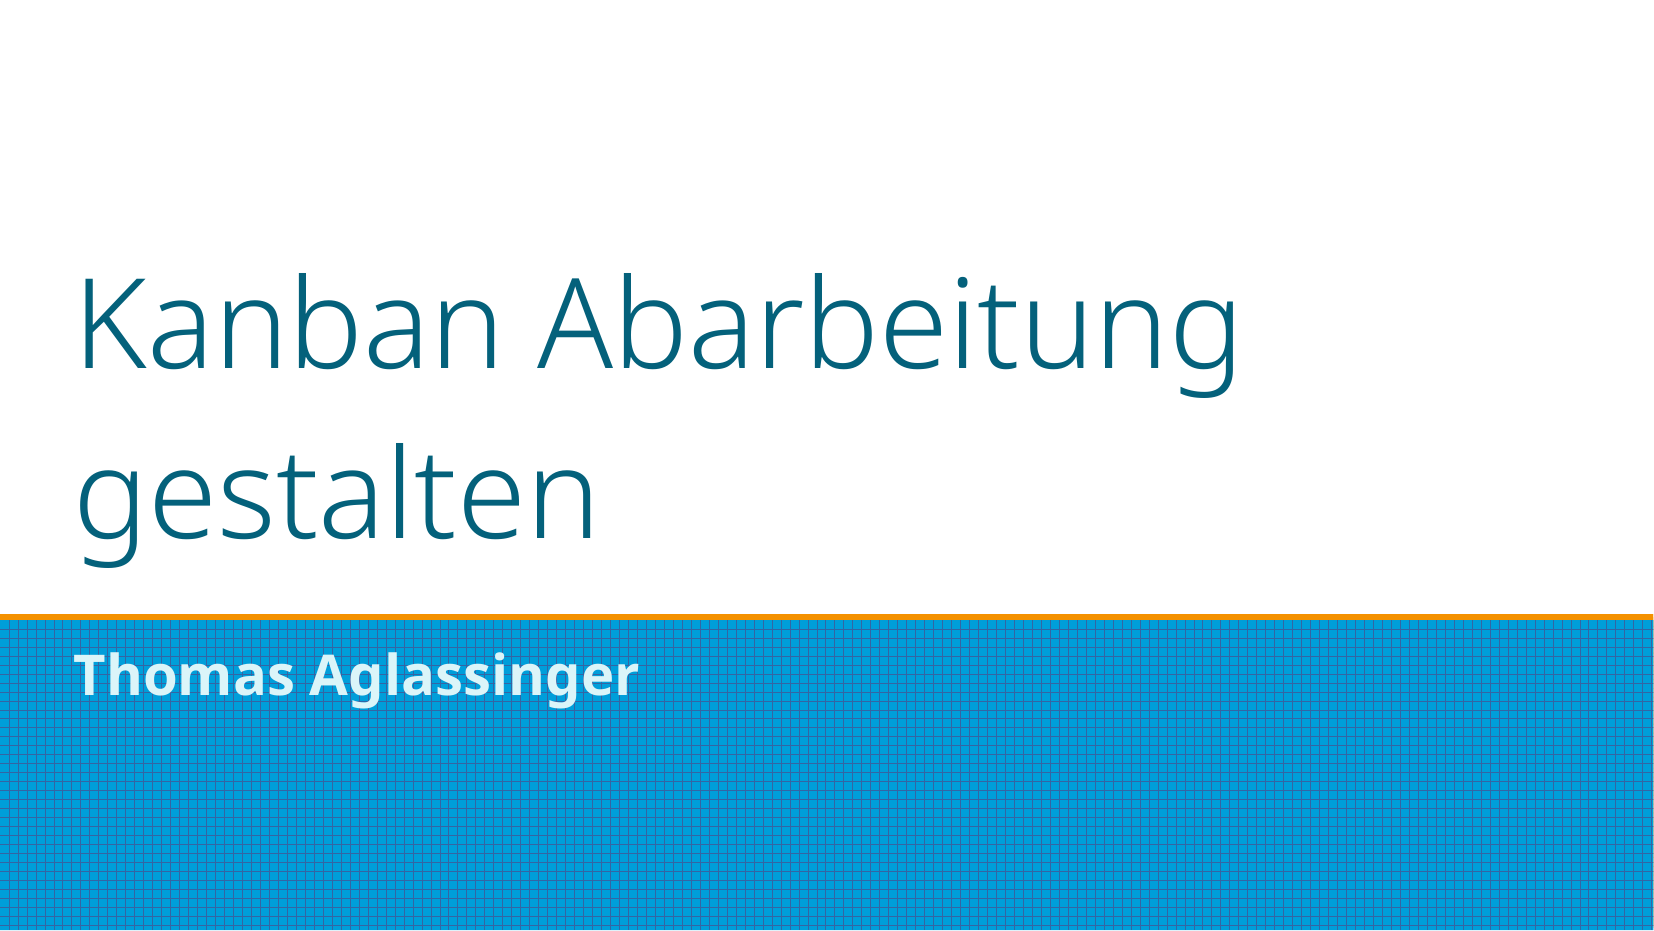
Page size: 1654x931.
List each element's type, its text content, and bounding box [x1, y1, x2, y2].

subtitle Thomas Aglassinger [73, 634, 1551, 827]
title Kanban Abarbeitung gestalten [73, 44, 1551, 576]
